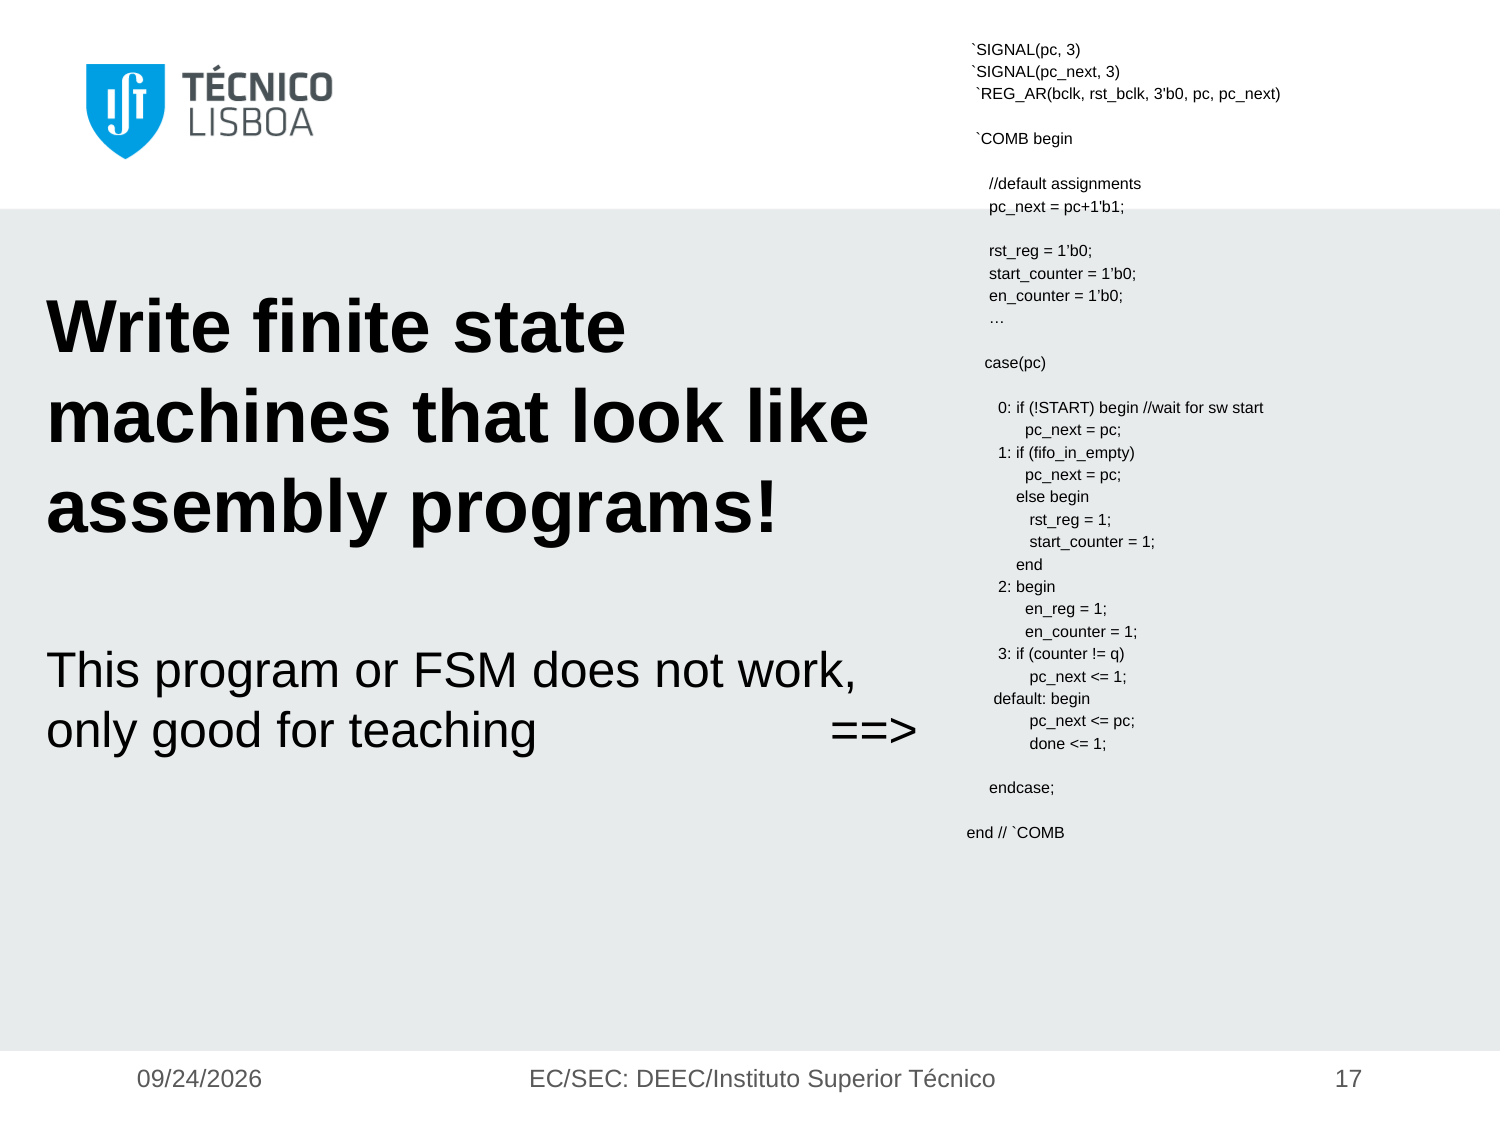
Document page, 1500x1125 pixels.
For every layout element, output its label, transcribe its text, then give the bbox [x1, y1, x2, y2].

title Write finite state machines that look like assembly programs! This program or FSM does not work, only good for teaching ==> [31, 242, 947, 792]
slide_number <number> [1077, 1052, 1378, 1103]
list `SIGNAL(pc, 3) `SIGNAL(pc_next, 3) `REG_AR(bclk, rst_bclk, 3'b0, pc, pc_next) `COMB begin //default assignments pc_next = pc+1'b1; rst_reg = 1’b0; start_counter = 1’b0; en_counter = 1’b0; … case(pc) 0: if (!START) begin //wait for sw start pc_next = pc; 1: if (fifo_in_empty) pc_next = pc; else begin rst_reg = 1; start_counter = 1; end 2: begin en_reg = 1; en_counter = 1; 3: if (counter != q) pc_next <= 1; default: begin pc_next <= pc; done <= 1; endcase; end // `COMB [947, 31, 1344, 854]
picture [0, 0, 1500, 1125]
footer EC/SEC: DEEC/Instituto Superior Técnico [512, 1052, 1021, 1103]
slide_number 11/05/2020 [121, 1052, 425, 1103]
